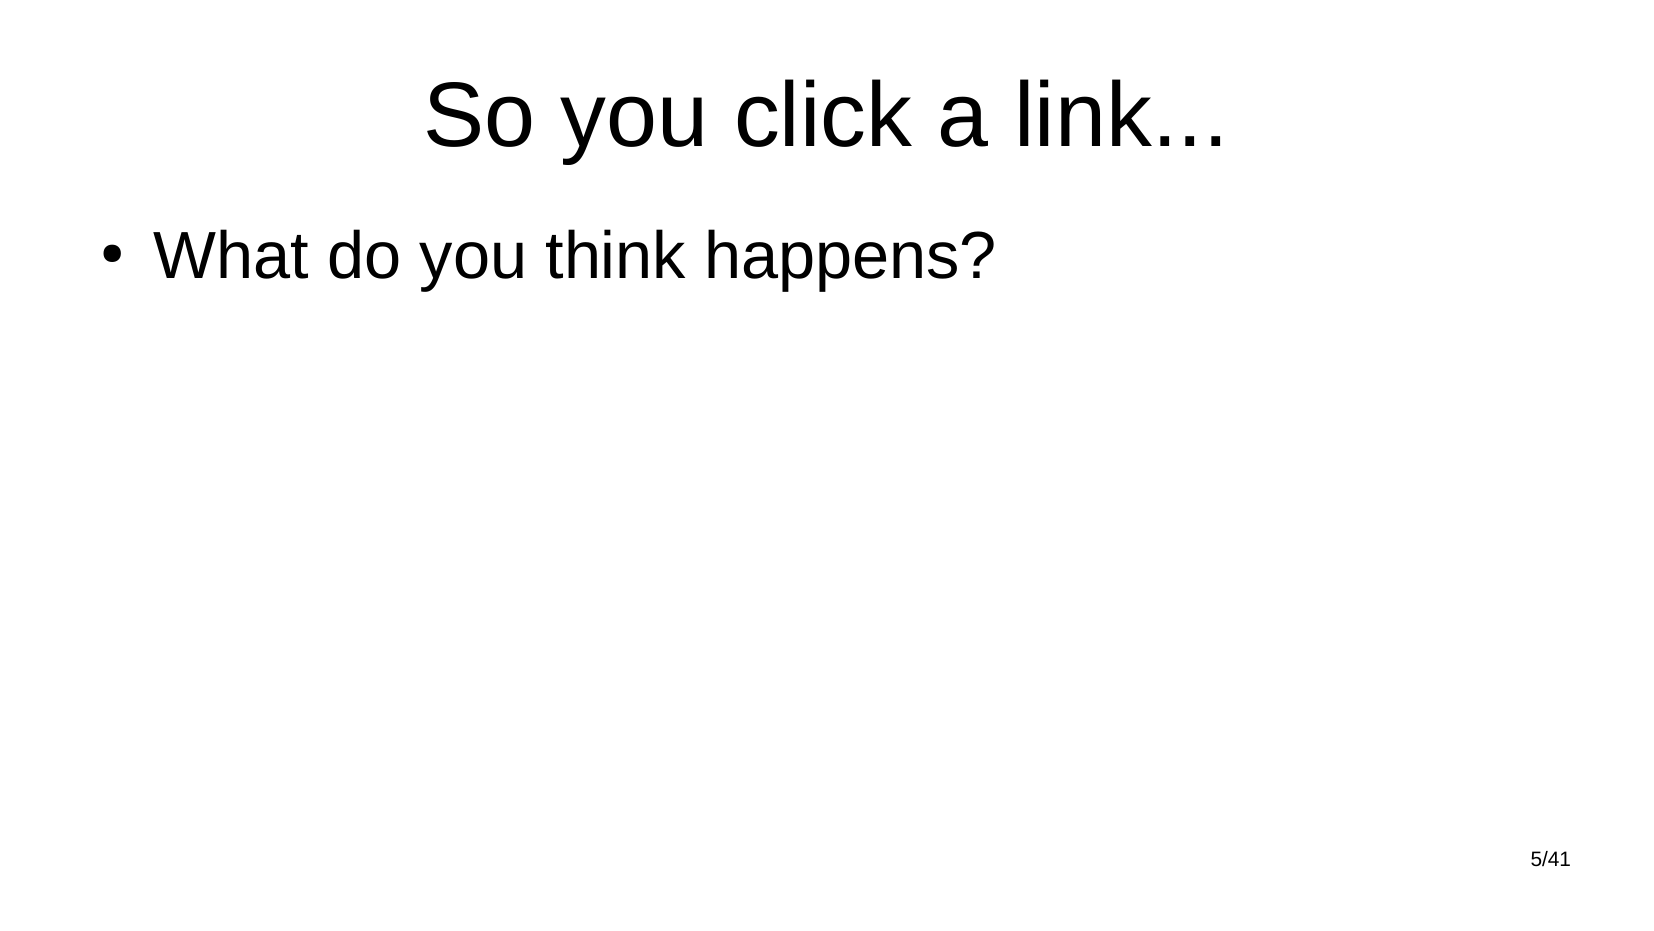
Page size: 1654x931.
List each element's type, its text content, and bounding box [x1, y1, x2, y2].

title So you click a link... [82, 37, 1571, 193]
list What do you think happens? [82, 217, 1571, 758]
